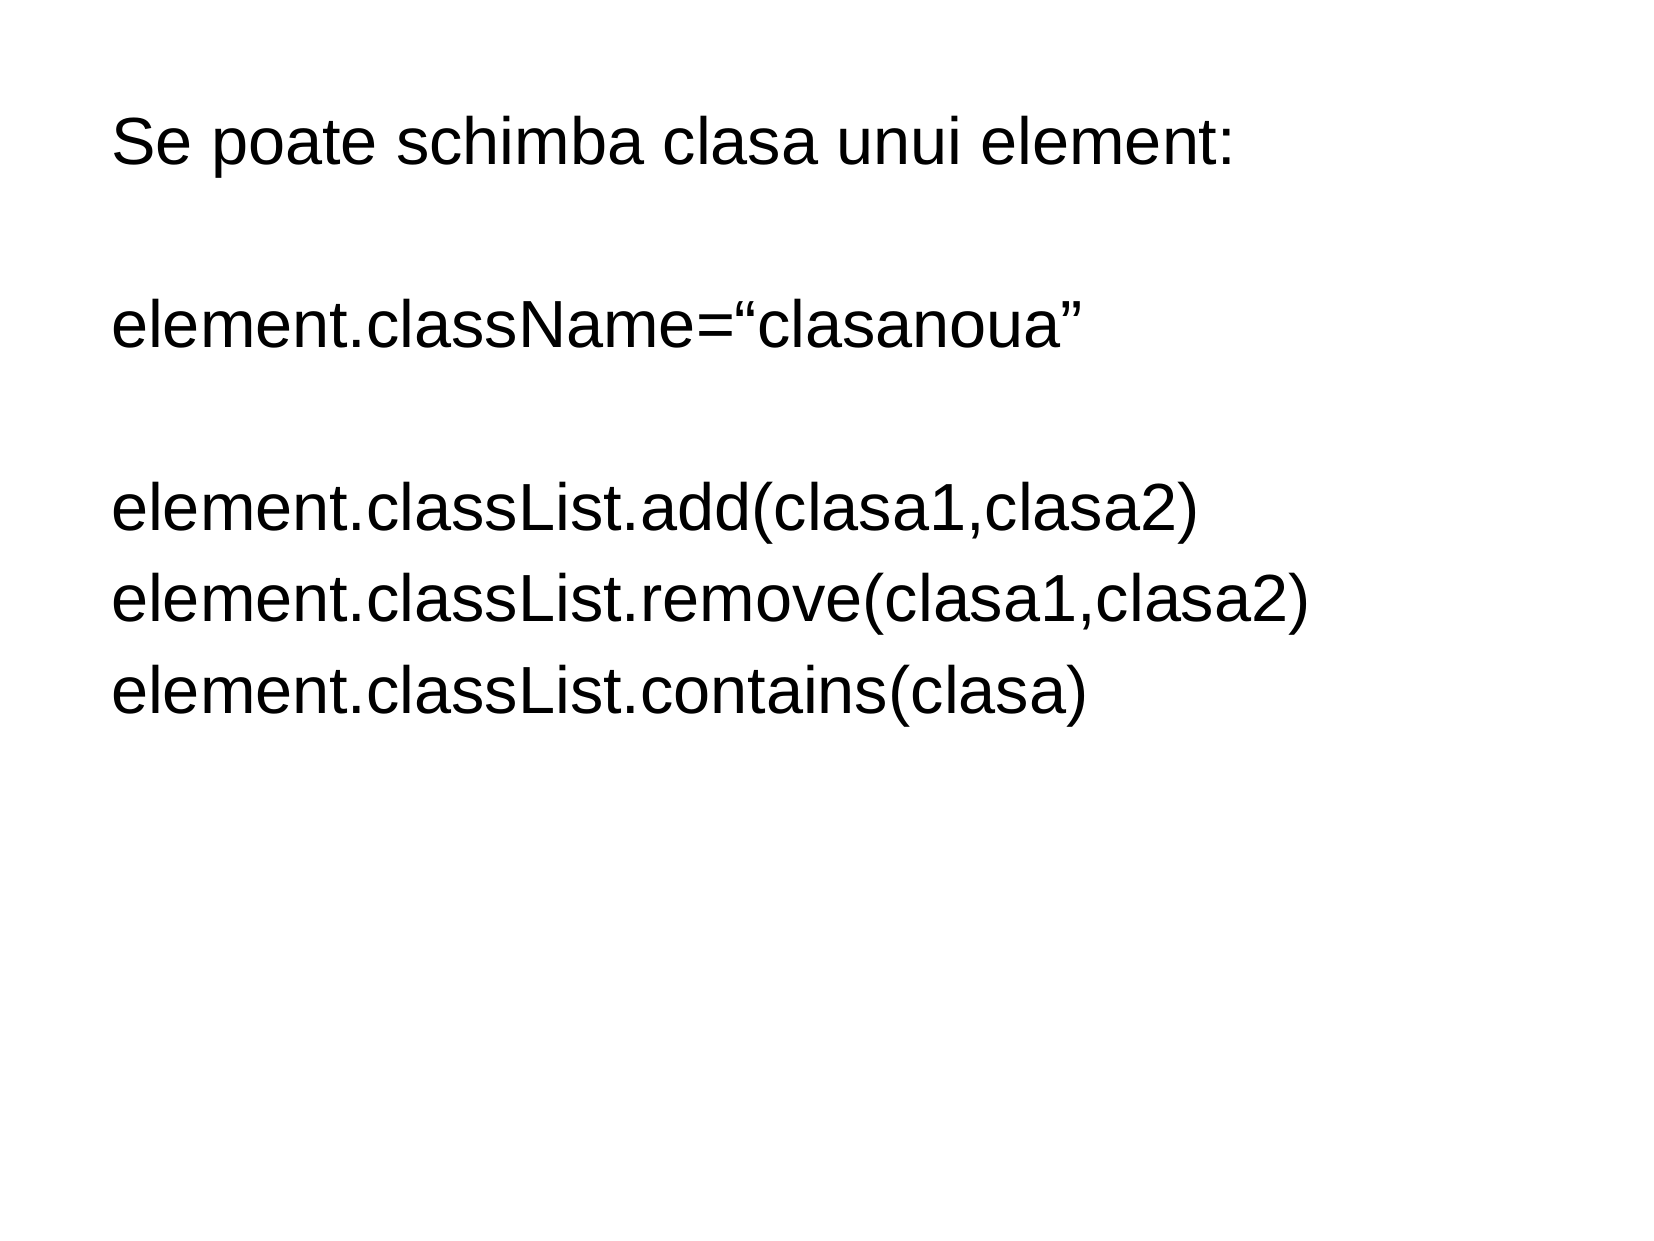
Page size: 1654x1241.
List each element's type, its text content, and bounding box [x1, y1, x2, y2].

text_box Se poate schimba clasa unui element: element.className=“clasanoua” element.classList.add(clasa1,clasa2) element.classList.remove(clasa1,clasa2) element.classList.contains(clasa) [96, 96, 1585, 1199]
